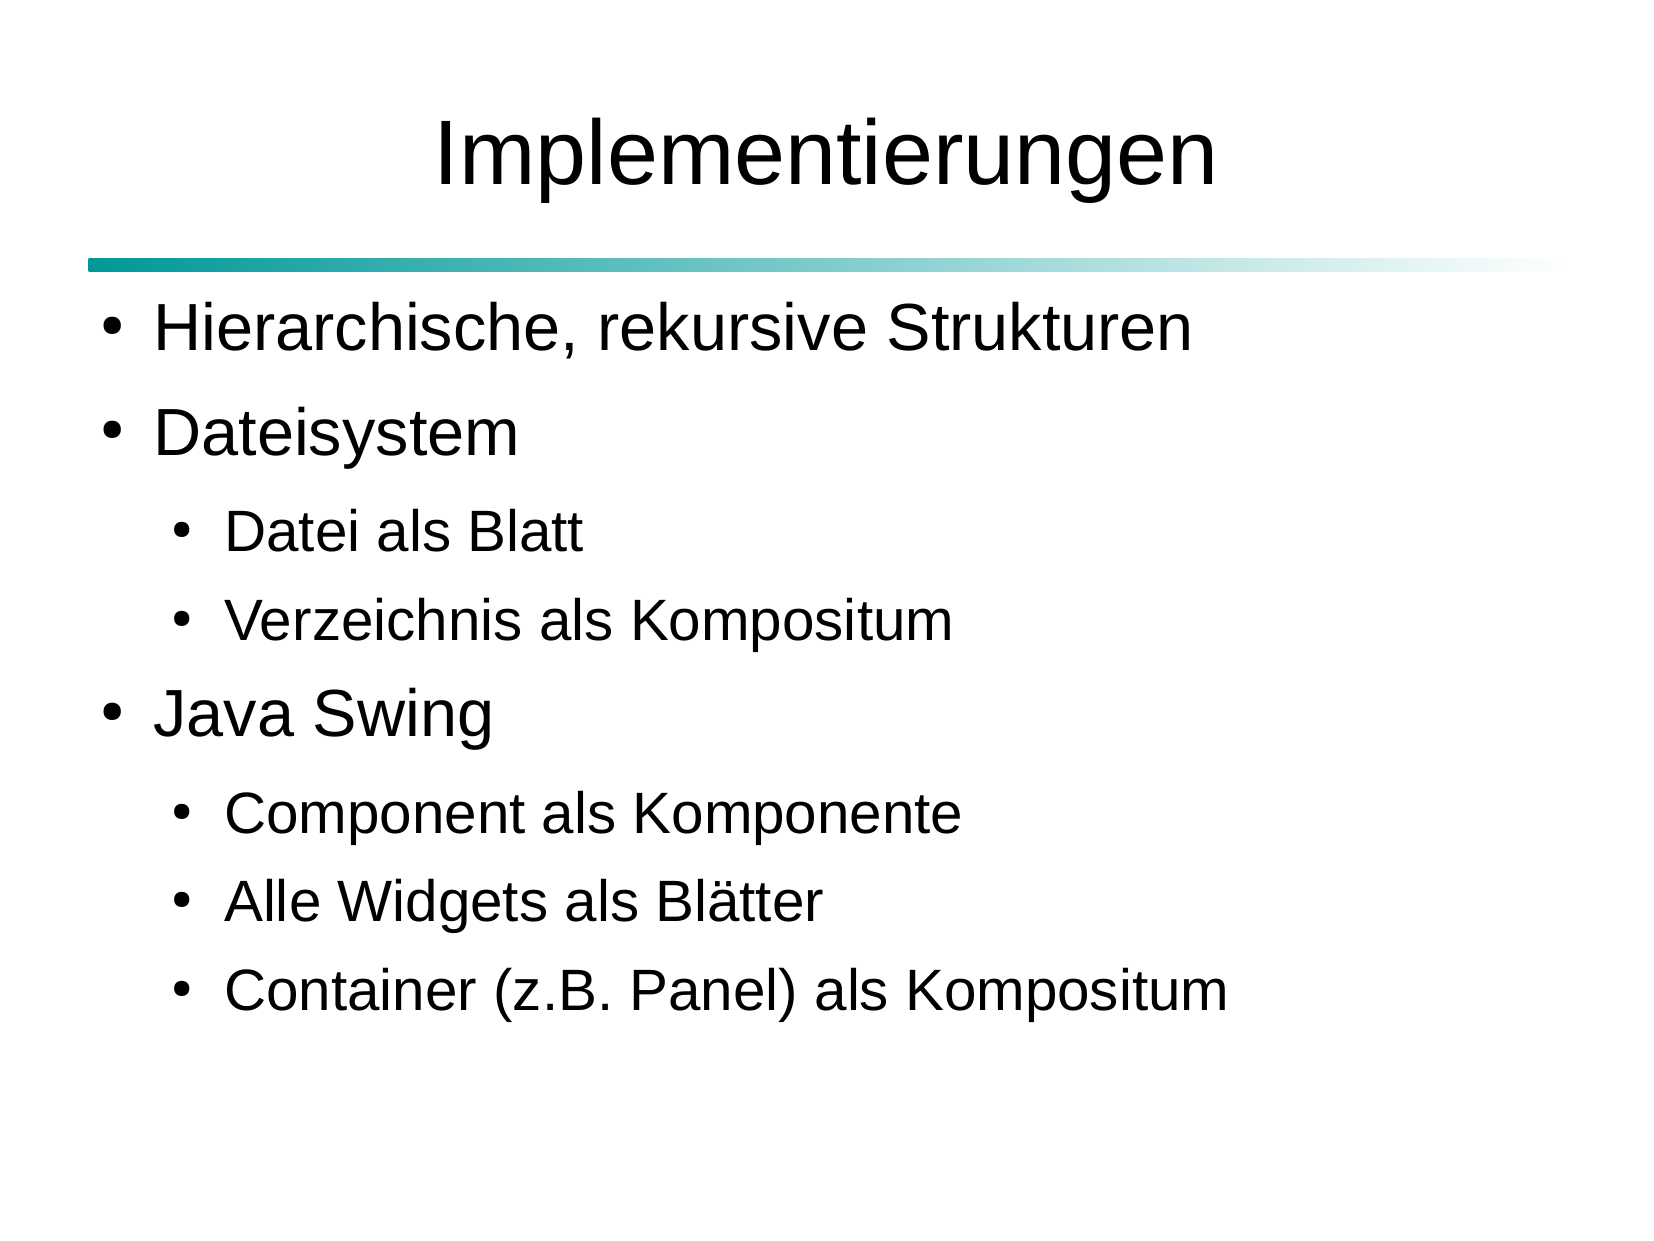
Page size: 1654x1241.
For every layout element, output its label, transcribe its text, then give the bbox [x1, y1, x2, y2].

title Implementierungen [82, 49, 1571, 257]
list Hierarchische, rekursive Strukturen Dateisystem Datei als Blatt Verzeichnis als Kompositum Java Swing Component als Komponente Alle Widgets als Blätter Container (z.B. Panel) als Kompositum [82, 290, 1571, 1182]
